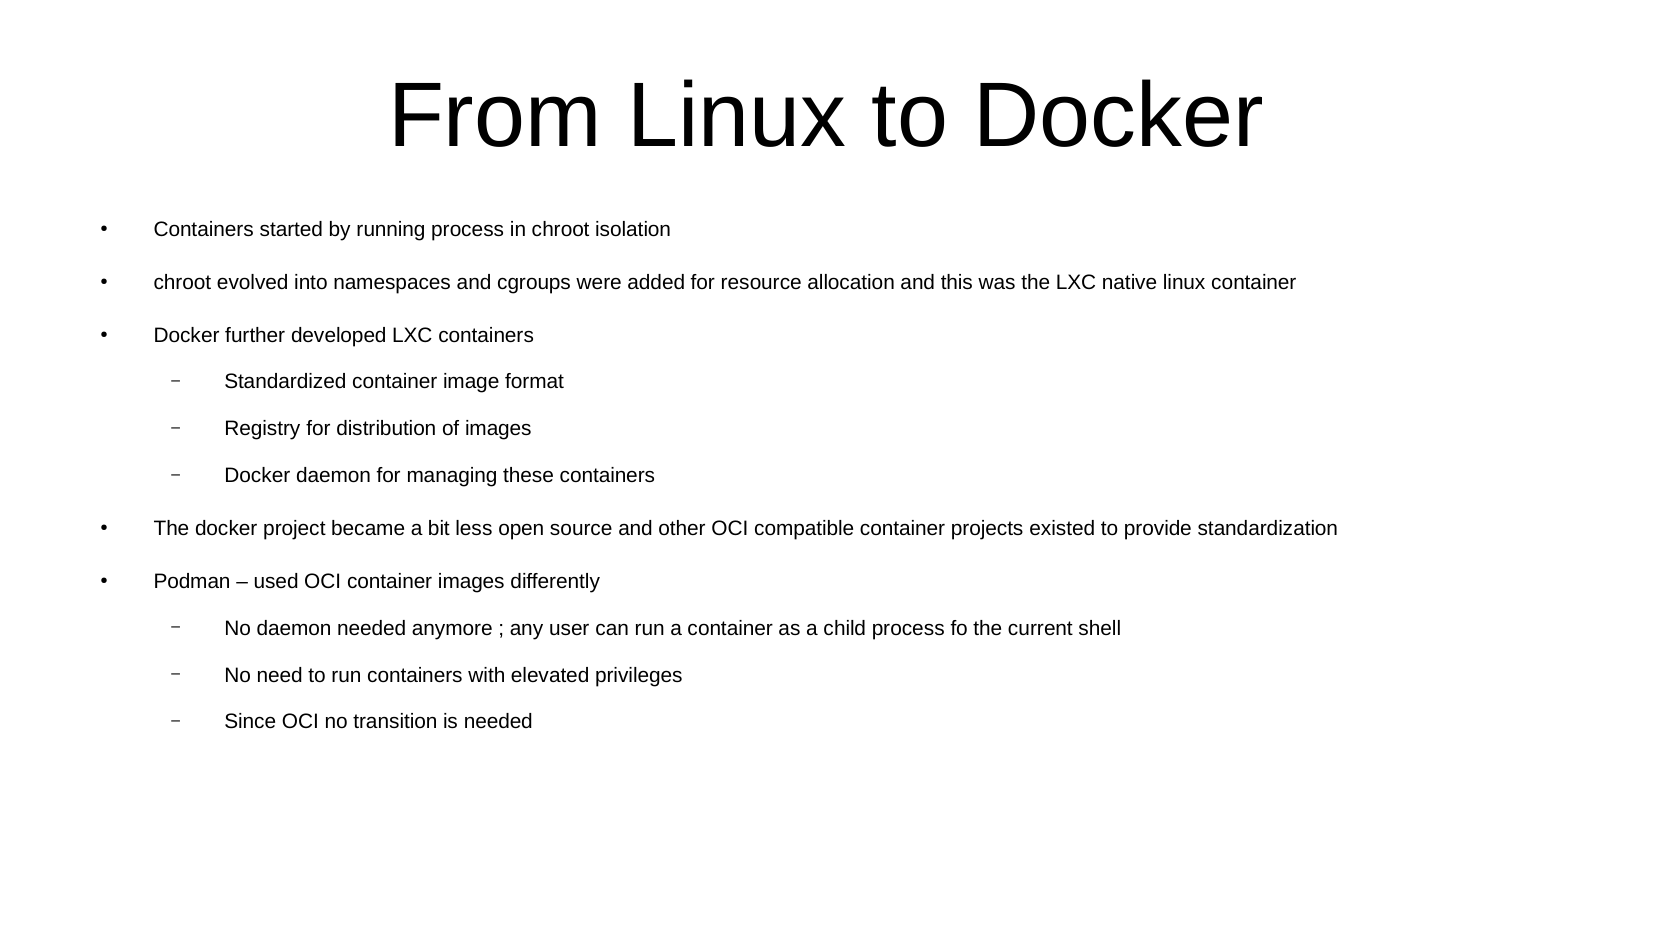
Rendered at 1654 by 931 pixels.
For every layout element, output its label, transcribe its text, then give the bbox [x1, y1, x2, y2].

list Containers started by running process in chroot isolation chroot evolved into namespaces and cgroups were added for resource allocation and this was the LXC native linux container Docker further developed LXC containers Standardized container image format Registry for distribution of images Docker daemon for managing these containers The docker project became a bit less open source and other OCI compatible container projects existed to provide standardization Podman – used OCI container images differently No daemon needed anymore ; any user can run a container as a child process fo the current shell No need to run containers with elevated privileges Since OCI no transition is needed [82, 217, 1613, 901]
title From Linux to Docker [82, 37, 1571, 193]
